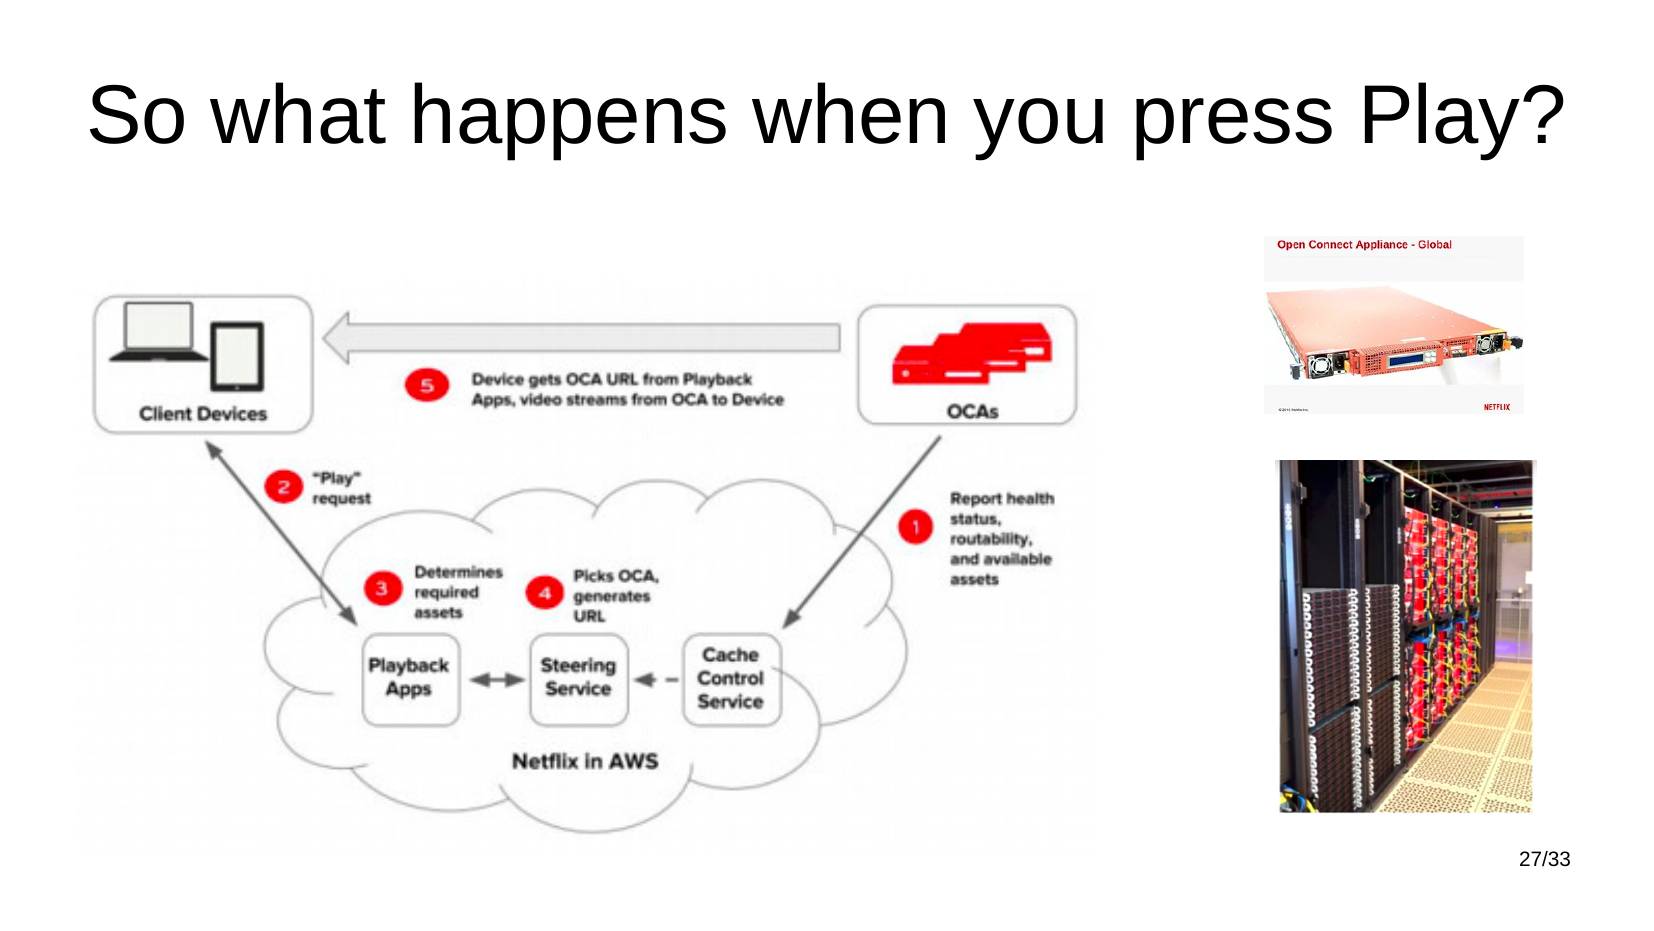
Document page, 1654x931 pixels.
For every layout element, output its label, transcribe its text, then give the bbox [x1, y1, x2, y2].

picture [76, 259, 1111, 851]
title So what happens when you press Play? [82, 37, 1571, 193]
picture [1275, 460, 1537, 815]
picture [1264, 236, 1524, 414]
